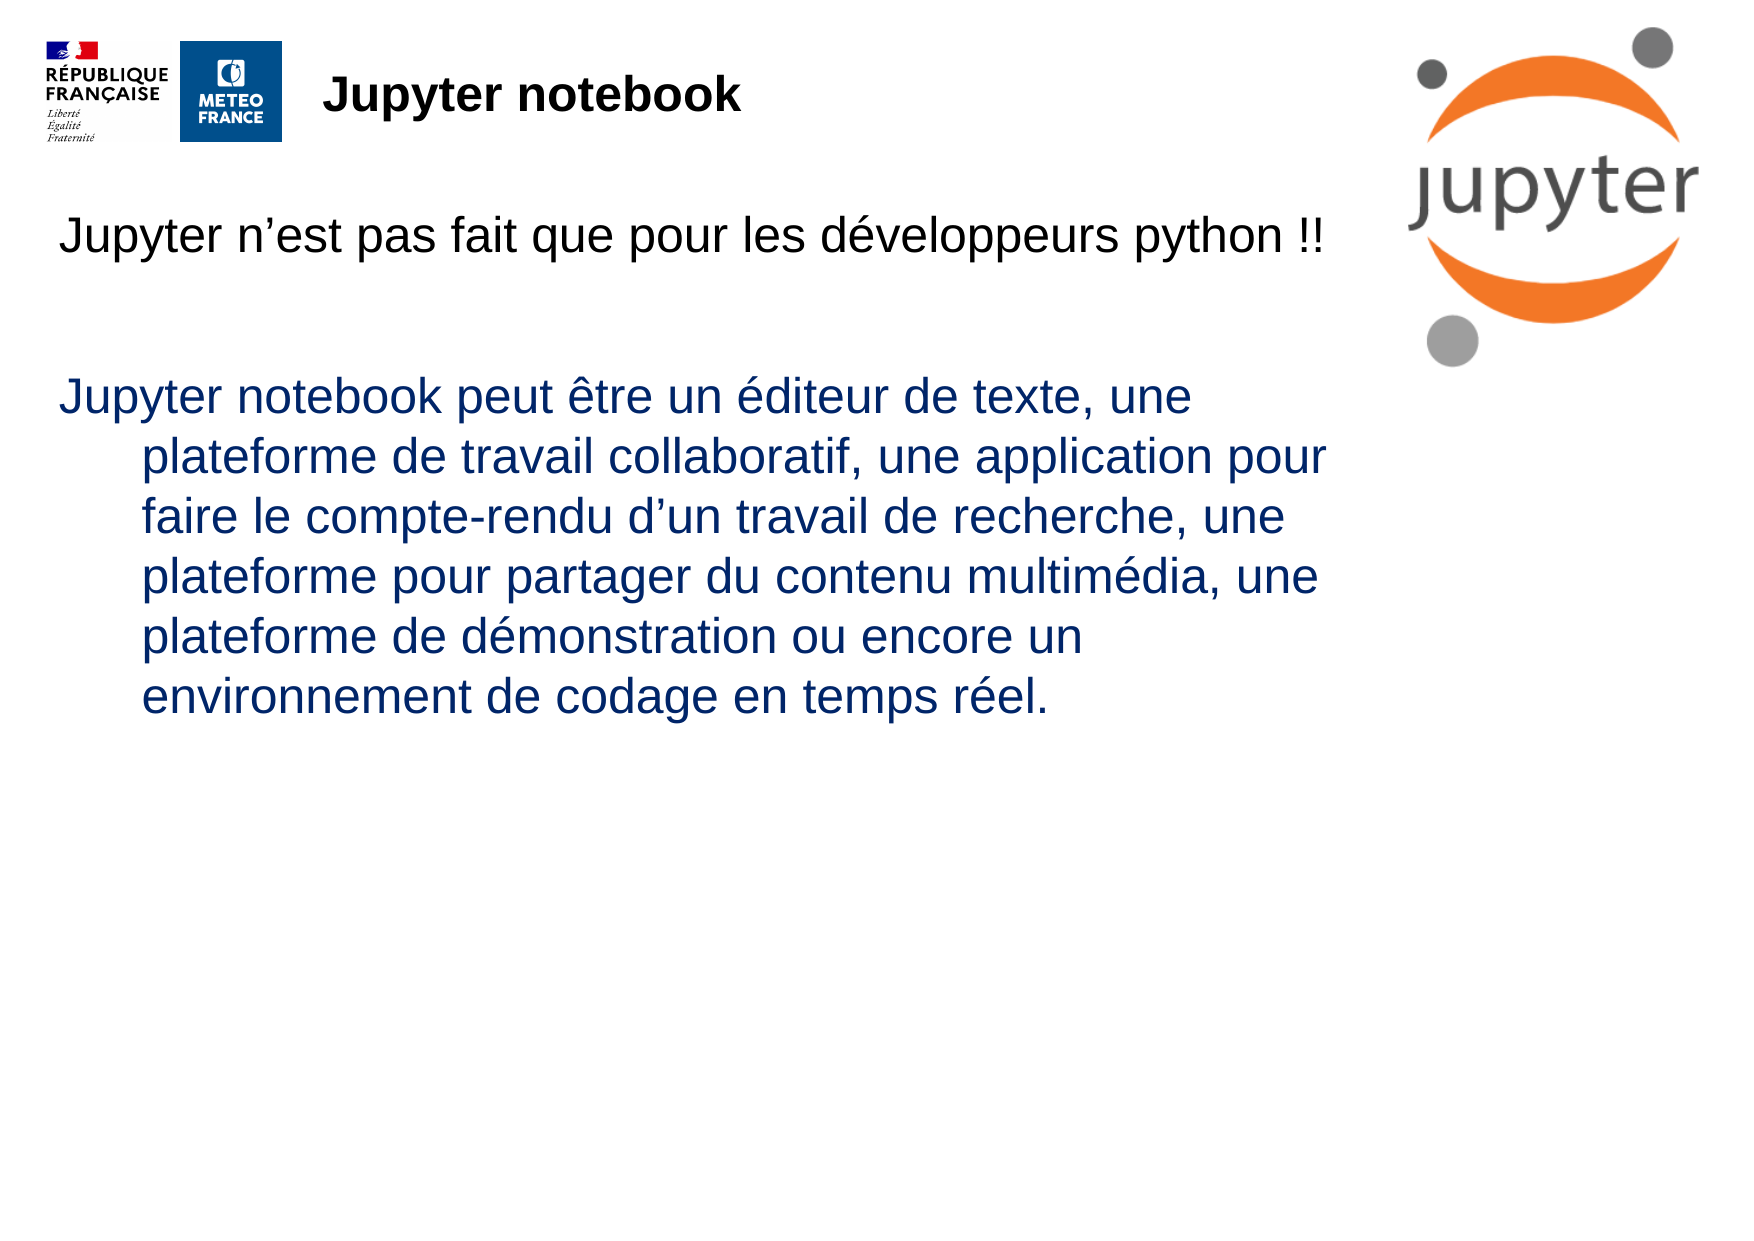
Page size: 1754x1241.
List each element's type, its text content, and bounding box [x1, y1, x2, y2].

text_box Jupyter n’est pas fait que pour les développeurs python !! Jupyter notebook peut être un éditeur de texte, une plateforme de travail collaboratif, une application pour faire le compte-rendu d’un travail de recherche, une plateforme pour partager du contenu multimédia, une plateforme de démonstration ou encore un environnement de codage en temps réel. [41, 202, 1395, 724]
picture [1394, 0, 1713, 382]
picture [180, 41, 282, 142]
text_box Jupyter notebook [322, 40, 1394, 142]
picture [46, 41, 172, 142]
